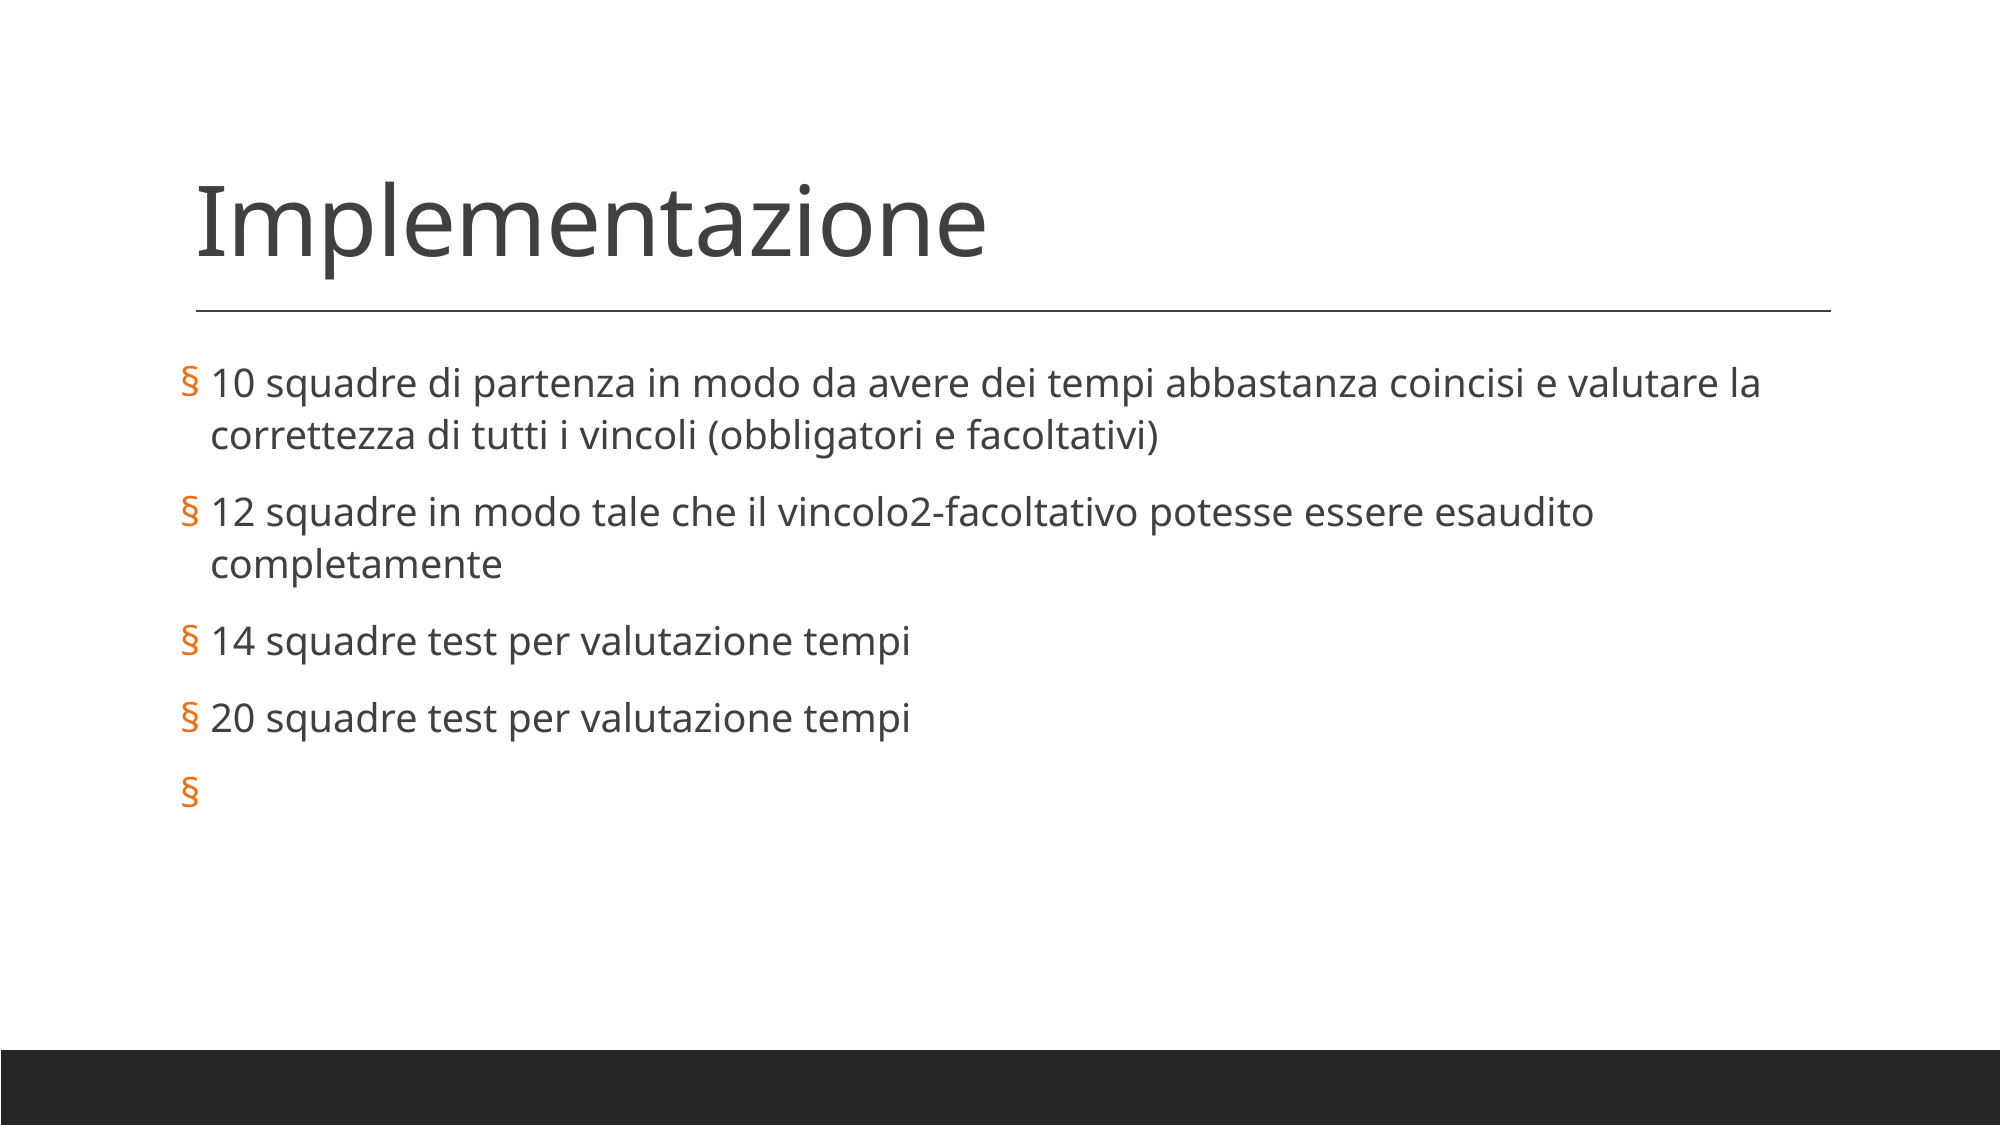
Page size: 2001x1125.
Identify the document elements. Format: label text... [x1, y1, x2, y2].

title Implementazione [180, 47, 1831, 286]
list 10 squadre di partenza in modo da avere dei tempi abbastanza coincisi e valutare la correttezza di tutti i vincoli (obbligatori e facoltativi) 12 squadre in modo tale che il vincolo2-facoltativo potesse essere esaudito completamente 14 squadre test per valutazione tempi 20 squadre test per valutazione tempi [180, 345, 1831, 963]
